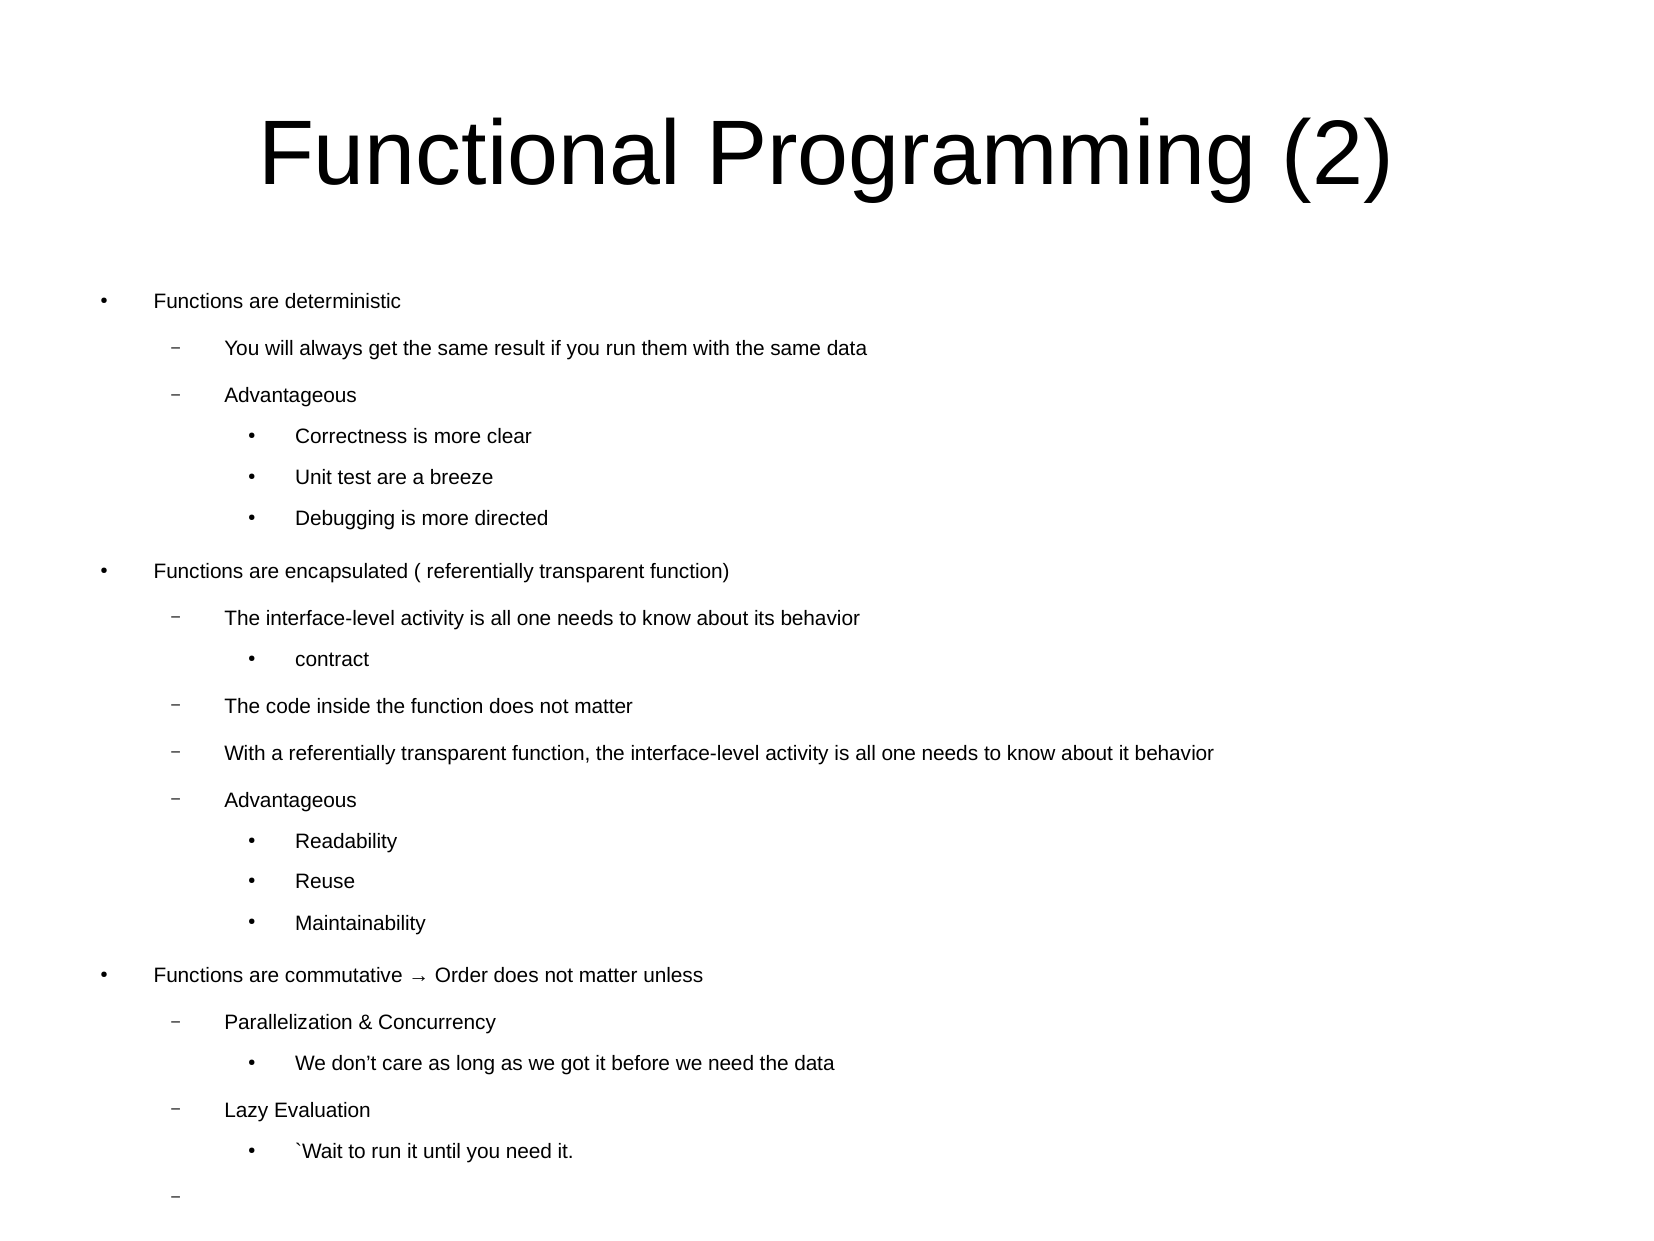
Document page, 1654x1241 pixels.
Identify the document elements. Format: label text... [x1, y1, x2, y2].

title Functional Programming (2) [82, 49, 1571, 257]
list Functions are deterministic You will always get the same result if you run them with the same data Advantageous Correctness is more clear Unit test are a breeze Debugging is more directed Functions are encapsulated ( referentially transparent function) The interface-level activity is all one needs to know about its behavior contract The code inside the function does not matter With a referentially transparent function, the interface-level activity is all one needs to know about it behavior Advantageous Readability Reuse Maintainability Functions are commutative → Order does not matter unless Parallelization & Concurrency We don’t care as long as we got it before we need the data Lazy Evaluation `Wait to run it until you need it. [82, 290, 1571, 1201]
